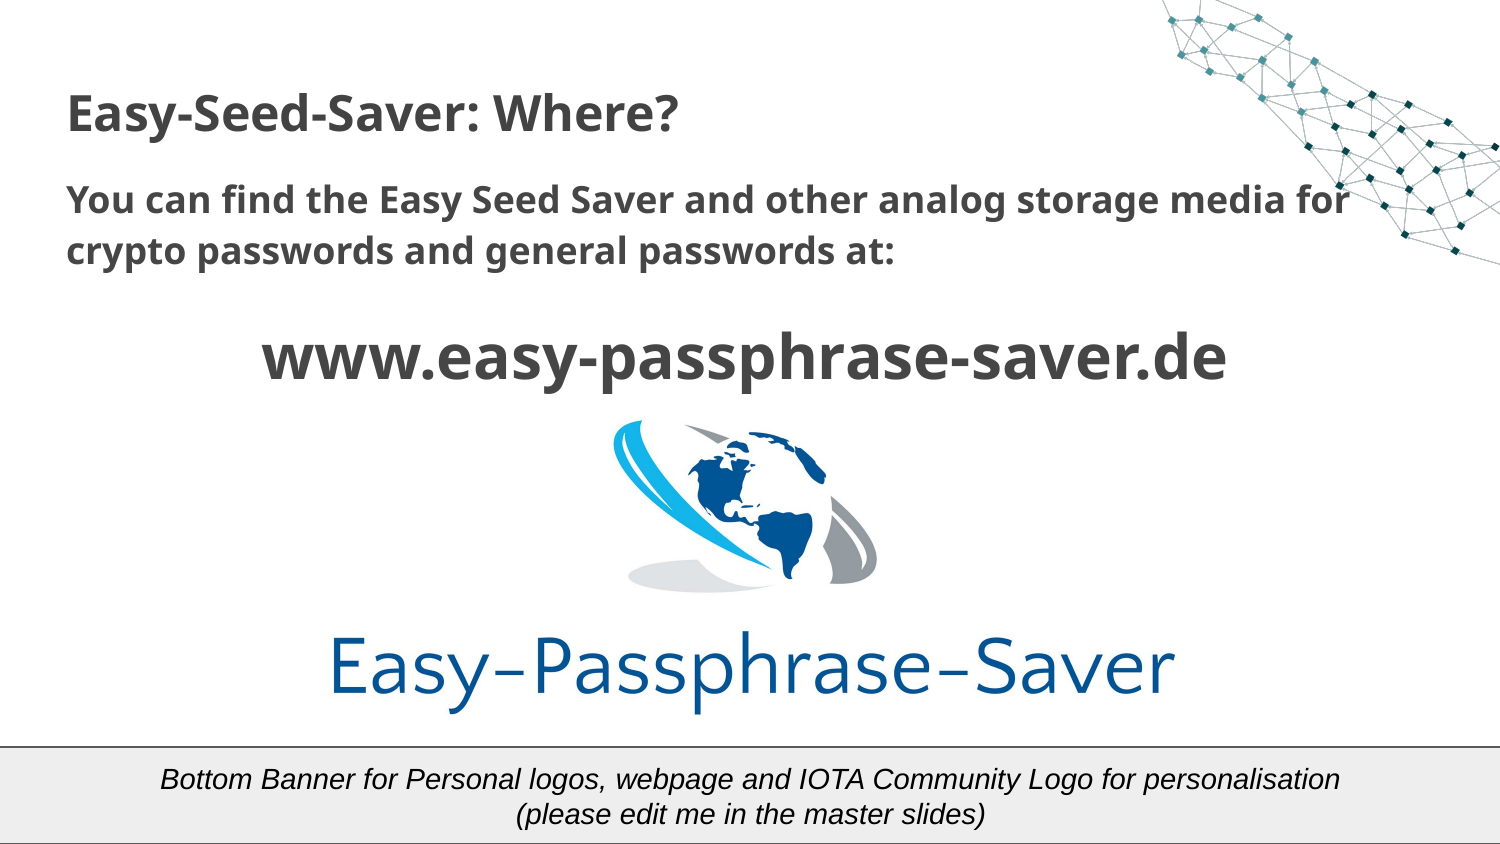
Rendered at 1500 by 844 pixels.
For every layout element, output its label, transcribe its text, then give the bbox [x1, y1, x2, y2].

picture [1440, 115, 1500, 294]
list You can find the Easy Seed Saver and other analog storage media for crypto passwords and general passwords at: www.easy-passphrase-saver.de [51, 153, 1440, 725]
picture [1118, 0, 1382, 72]
title Easy-Seed-Saver: Where? [51, 72, 1449, 167]
